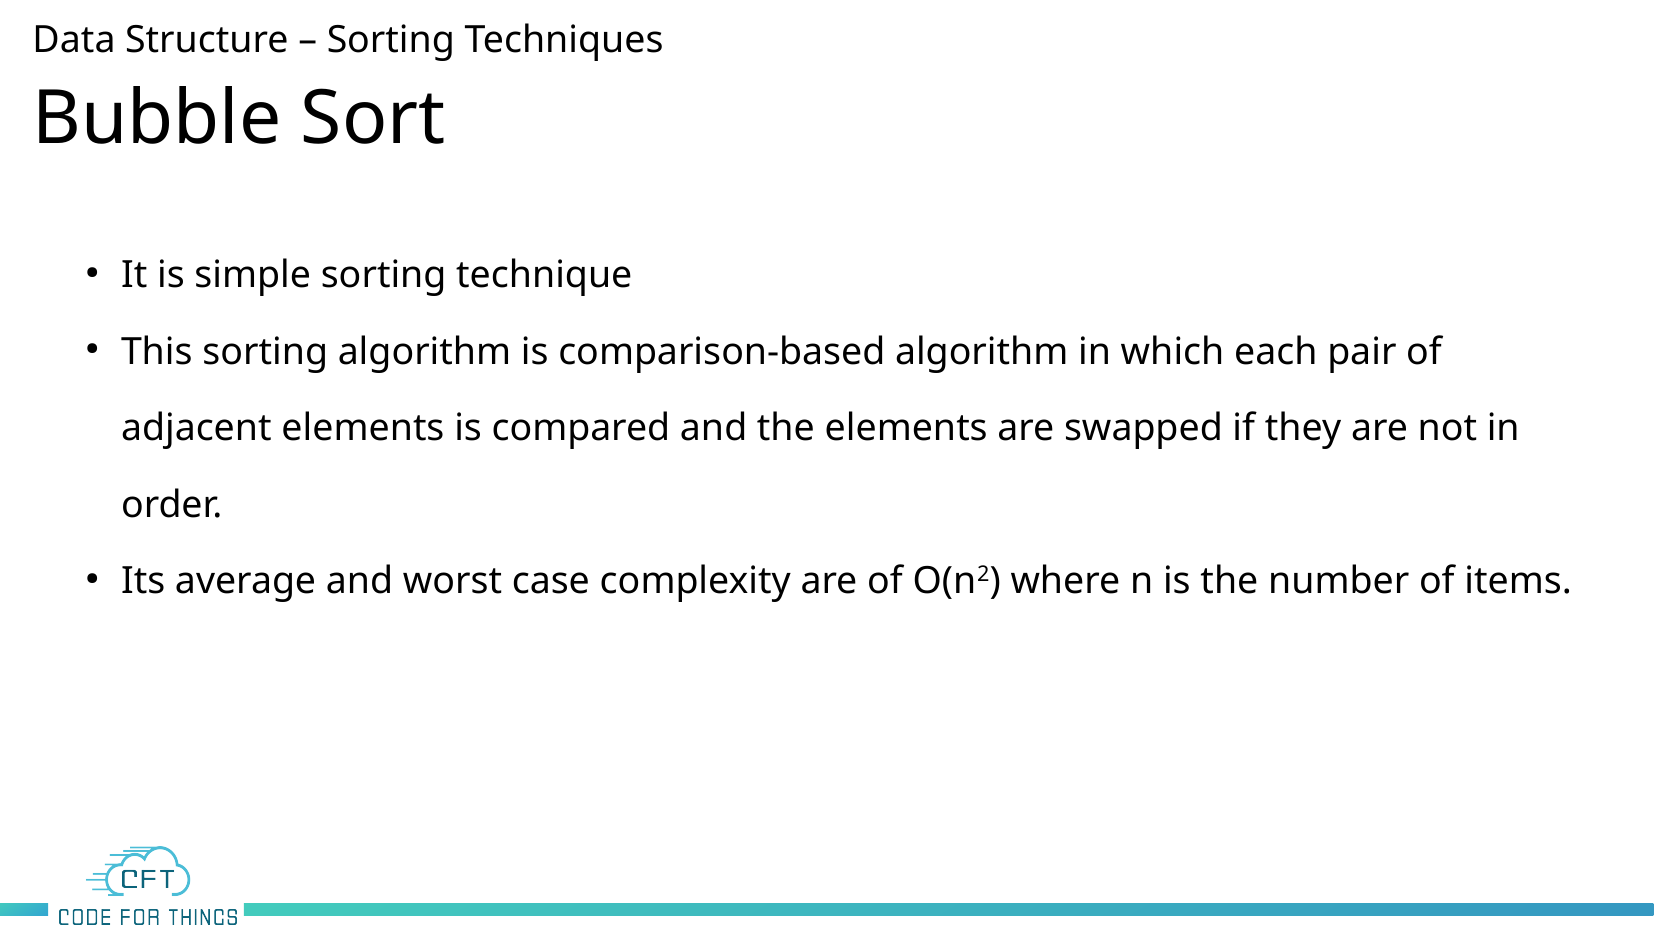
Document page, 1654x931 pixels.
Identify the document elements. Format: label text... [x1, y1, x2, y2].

picture [59, 846, 237, 925]
text_box It is simple sorting technique This sorting algorithm is comparison-based algorithm in which each pair of adjacent elements is compared and the elements are swapped if they are not in order. Its average and worst case complexity are of Ο(n2) where n is the number of items. [70, 214, 1595, 622]
title Data Structure – Sorting Techniques Bubble Sort [32, 12, 1184, 166]
